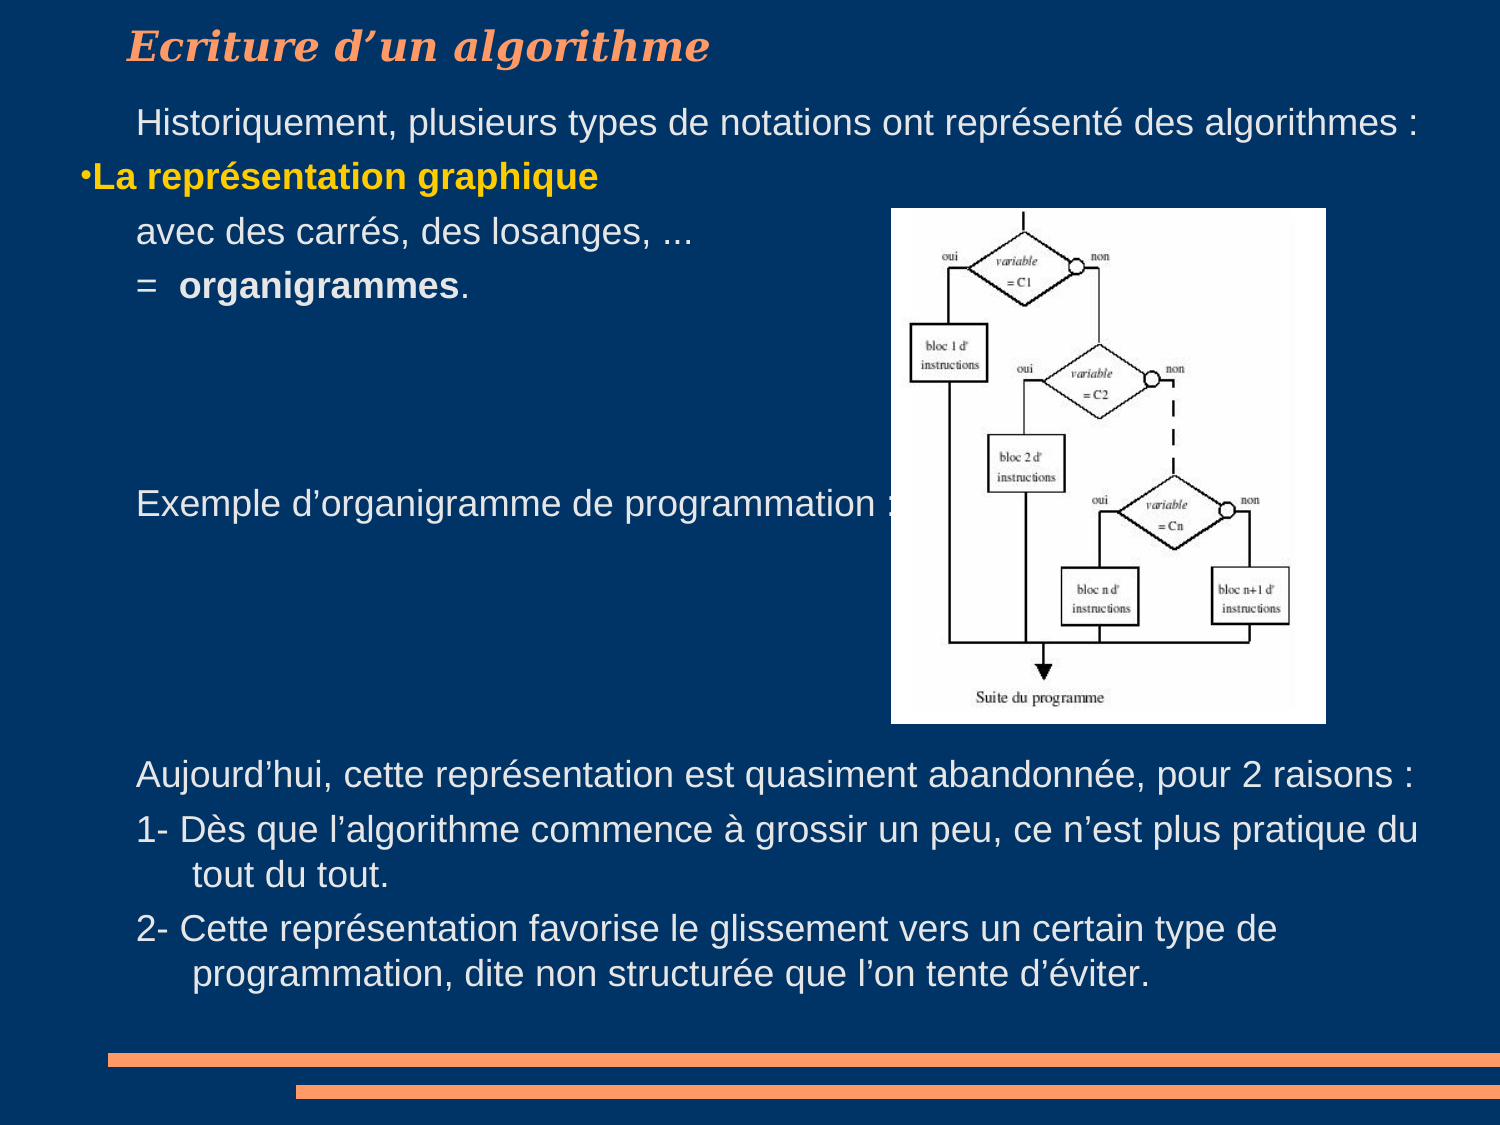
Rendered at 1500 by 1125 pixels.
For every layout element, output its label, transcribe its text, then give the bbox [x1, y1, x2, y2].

list Historiquement, plusieurs types de notations ont représenté des algorithmes : La représentation graphique avec des carrés, des losanges, ... = organigrammes. Exemple d’organigramme de programmation : Aujourd’hui, cette représentation est quasiment abandonnée, pour 2 raisons : 1- Dès que l’algorithme commence à grossir un peu, ce n’est plus pratique du tout du tout. 2- Cette représentation favorise le glissement vers un certain type de programmation, dite non structurée que l’on tente d’éviter. [64, 90, 1436, 945]
title Ecriture d’un algorithme [112, 0, 1388, 90]
picture [891, 208, 1326, 724]
